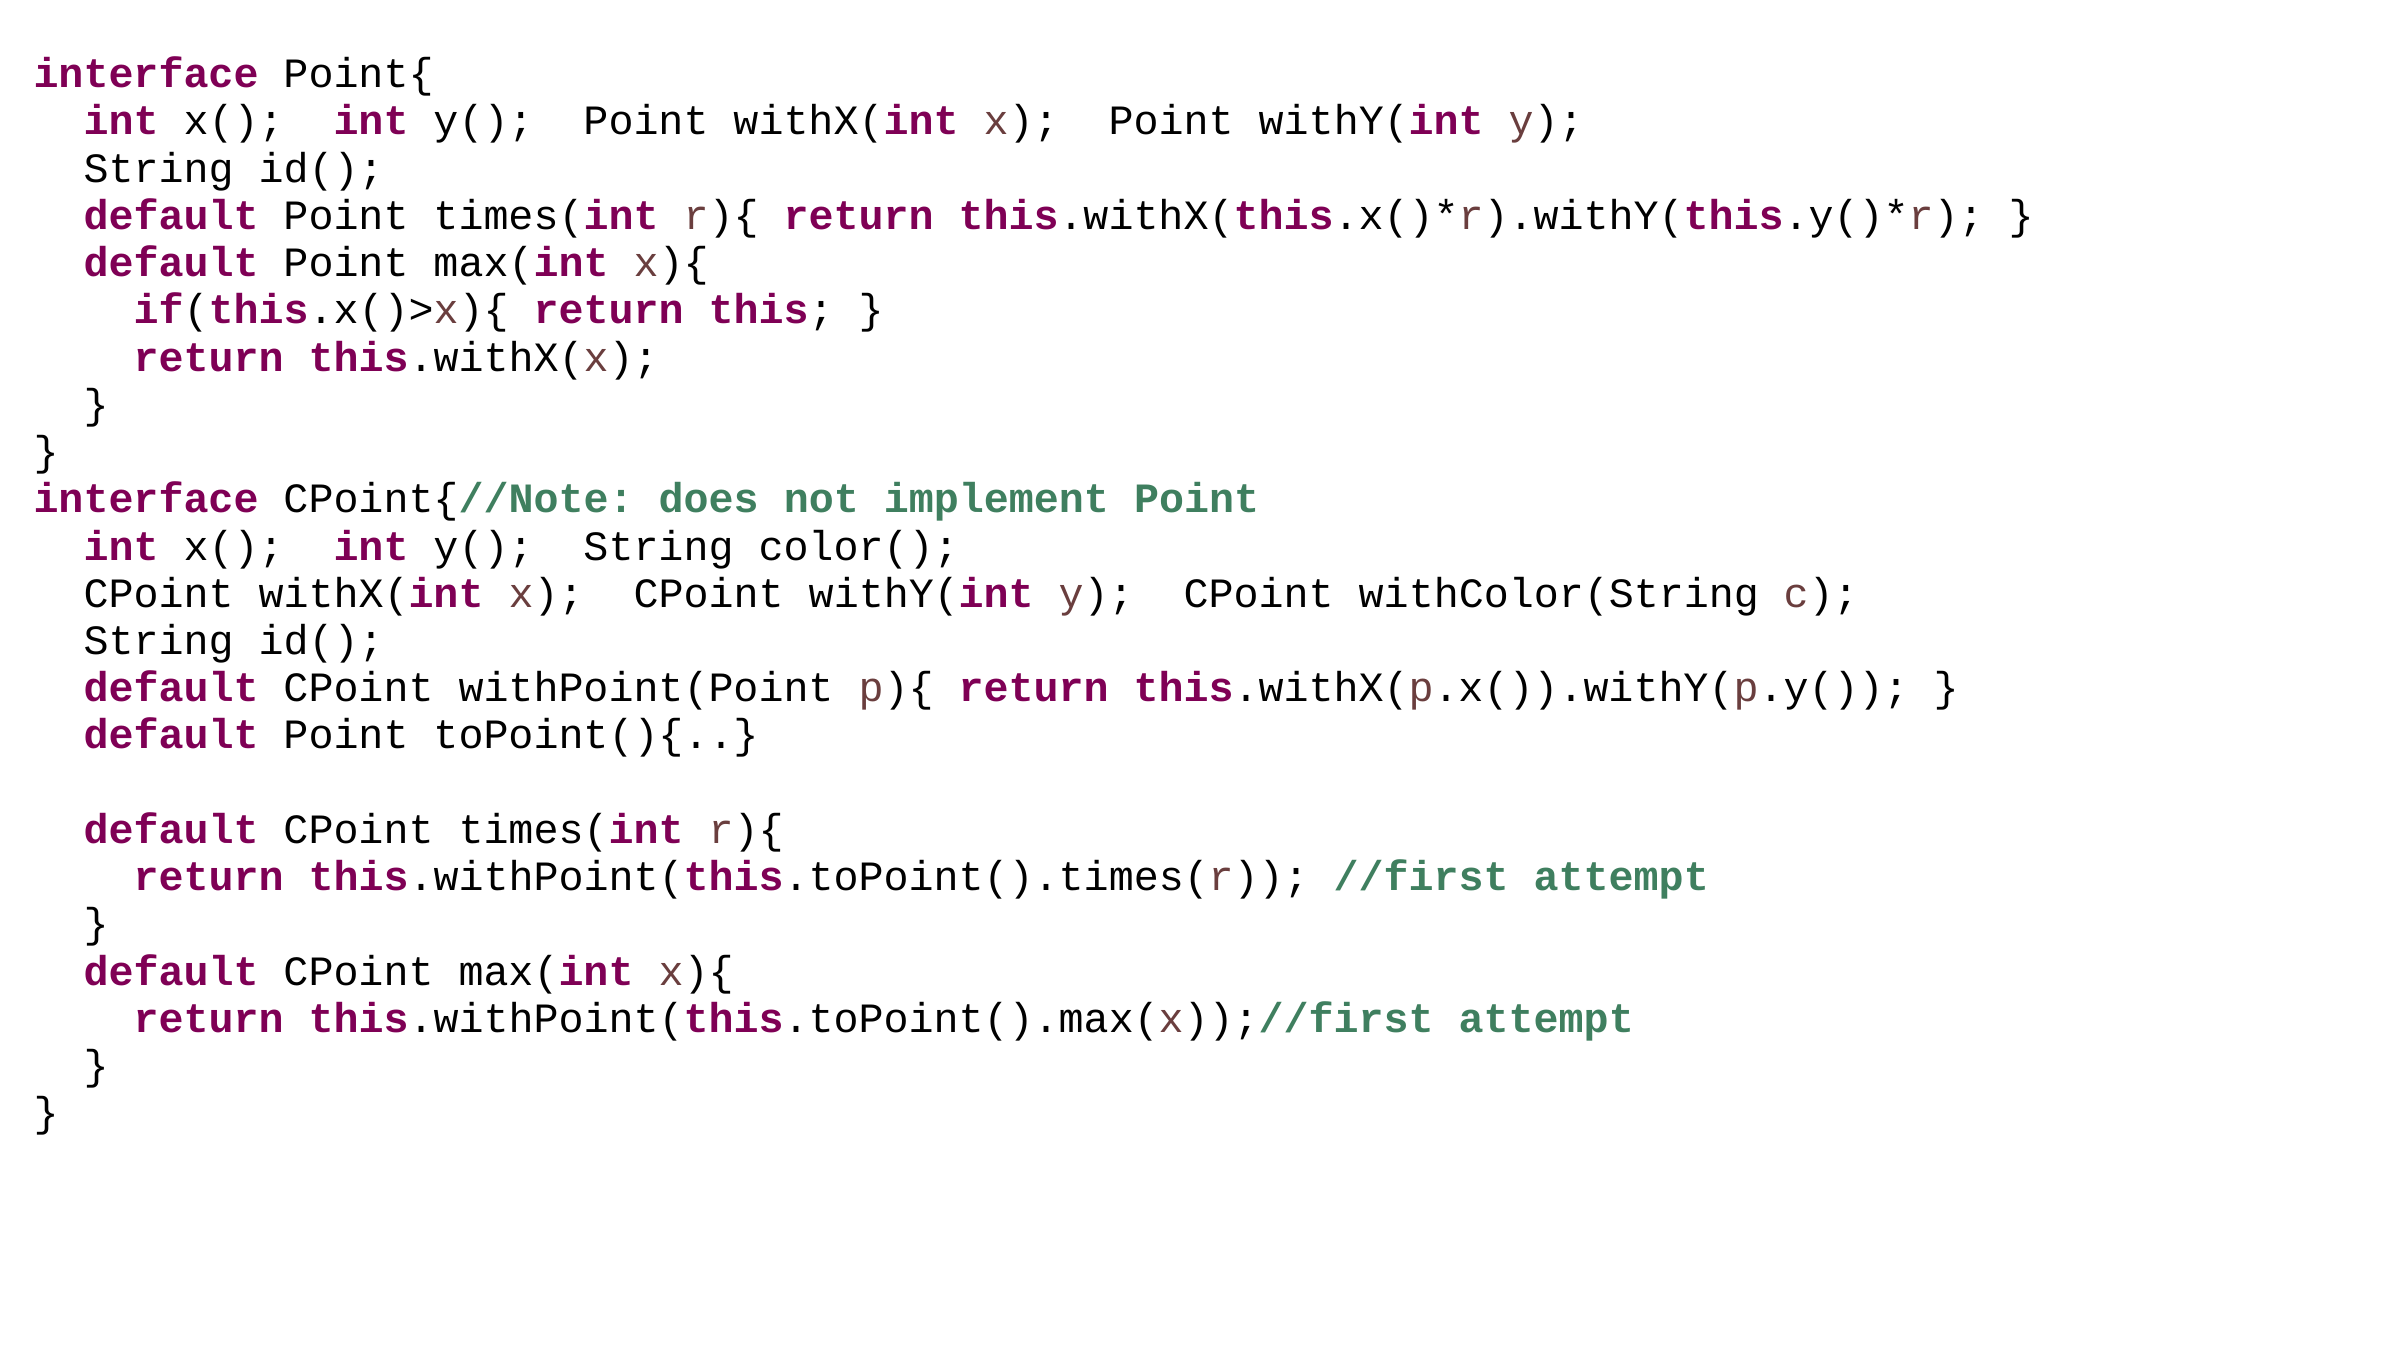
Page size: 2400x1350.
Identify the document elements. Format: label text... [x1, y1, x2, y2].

text_box interface Point{ int x(); int y(); Point withX(int x); Point withY(int y); String id(); default Point times(int r){ return this.withX(this.x()*r).withY(this.y()*r); } default Point max(int x){ if(this.x()>x){ return this; } return this.withX(x); } } interface CPoint{//Note: does not implement Point int x(); int y(); String color(); CPoint withX(int x); CPoint withY(int y); CPoint withColor(String c); String id(); default CPoint withPoint(Point p){ return this.withX(p.x()).withY(p.y()); } default Point toPoint(){..} default CPoint times(int r){ return this.withPoint(this.toPoint().times(r)); //first attempt } default CPoint max(int x){ return this.withPoint(this.toPoint().max(x));//first attempt } } [18, 45, 2359, 1195]
